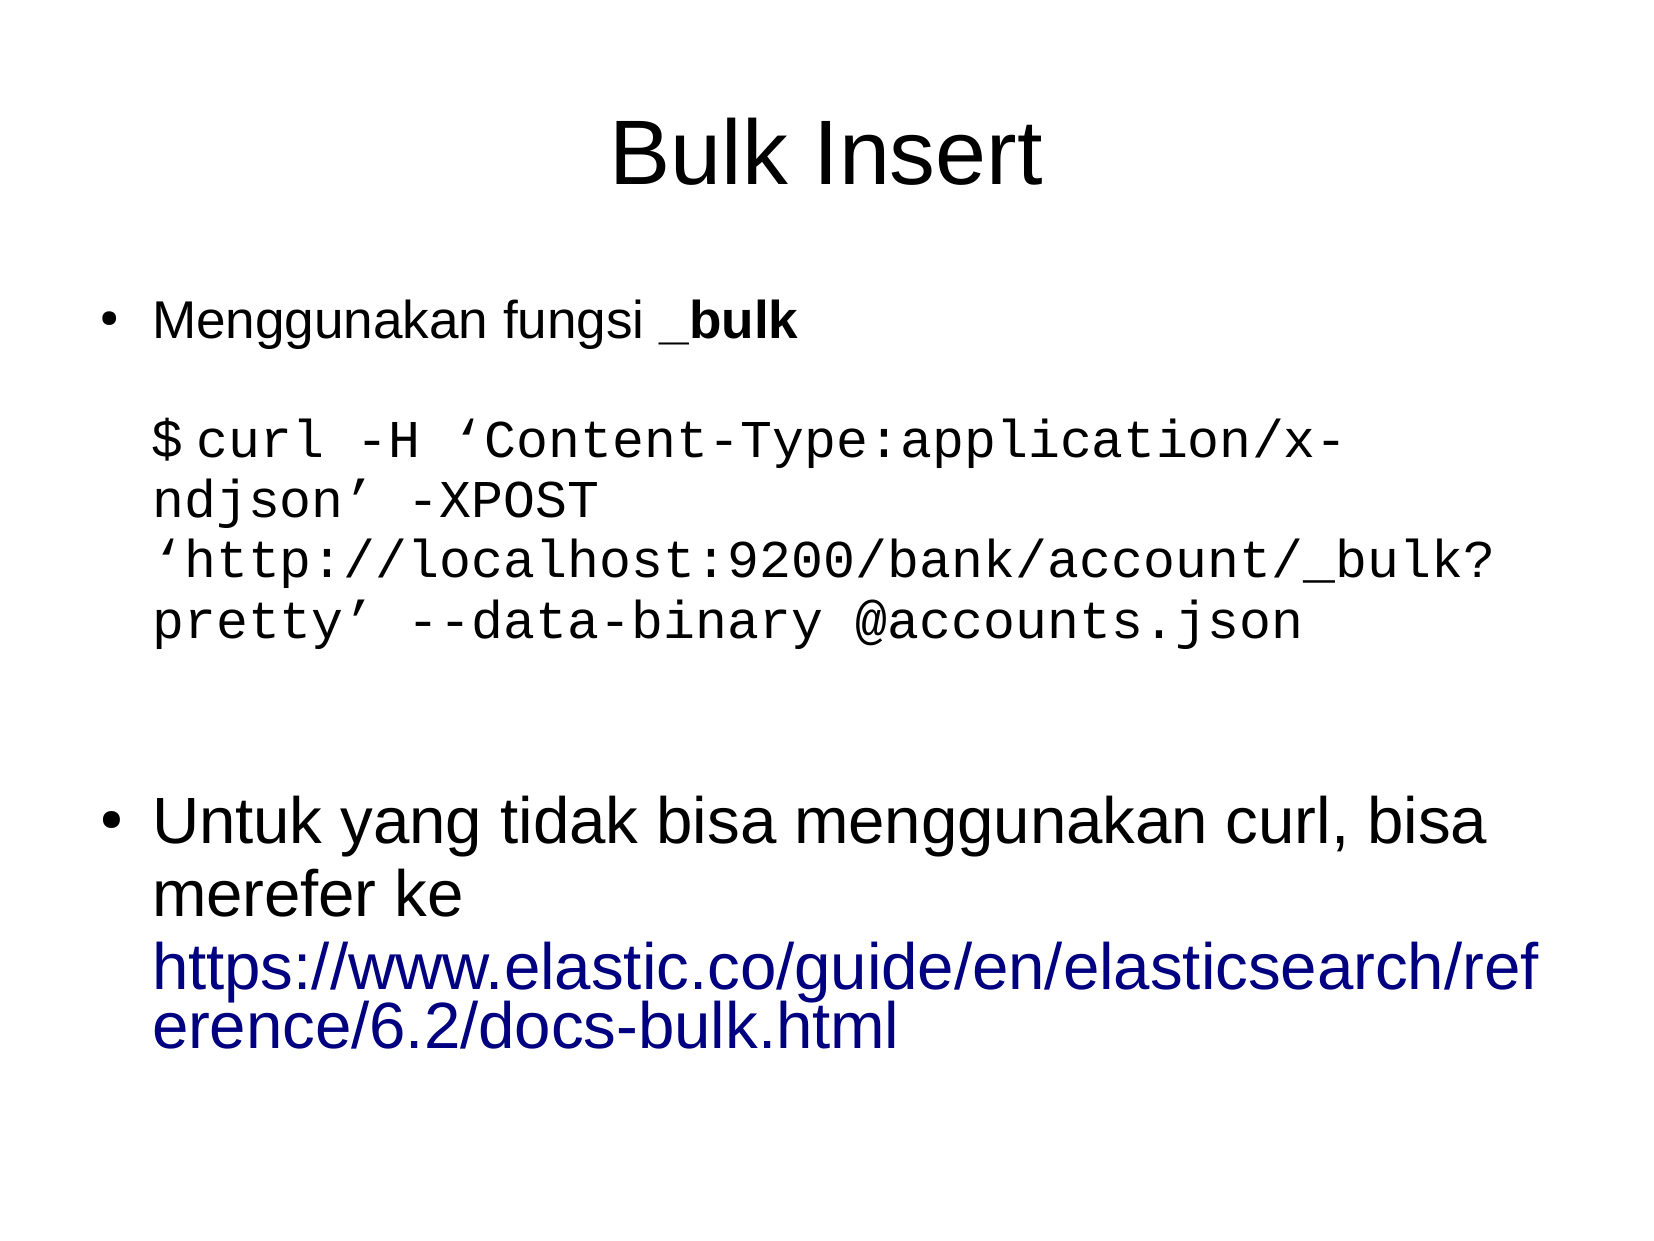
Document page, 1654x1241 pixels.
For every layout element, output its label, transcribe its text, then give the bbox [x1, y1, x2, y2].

title Bulk Insert [82, 49, 1571, 257]
list Menggunakan fungsi _bulk $ curl -H ‘Content-Type:application/x-ndjson’ -XPOST ‘http://localhost:9200/bank/account/_bulk?pretty’ --data-binary @accounts.json Untuk yang tidak bisa menggunakan curl, bisa merefer ke https://www.elastic.co/guide/en/elasticsearch/reference/6.2/docs-bulk.html [82, 290, 1571, 1010]
